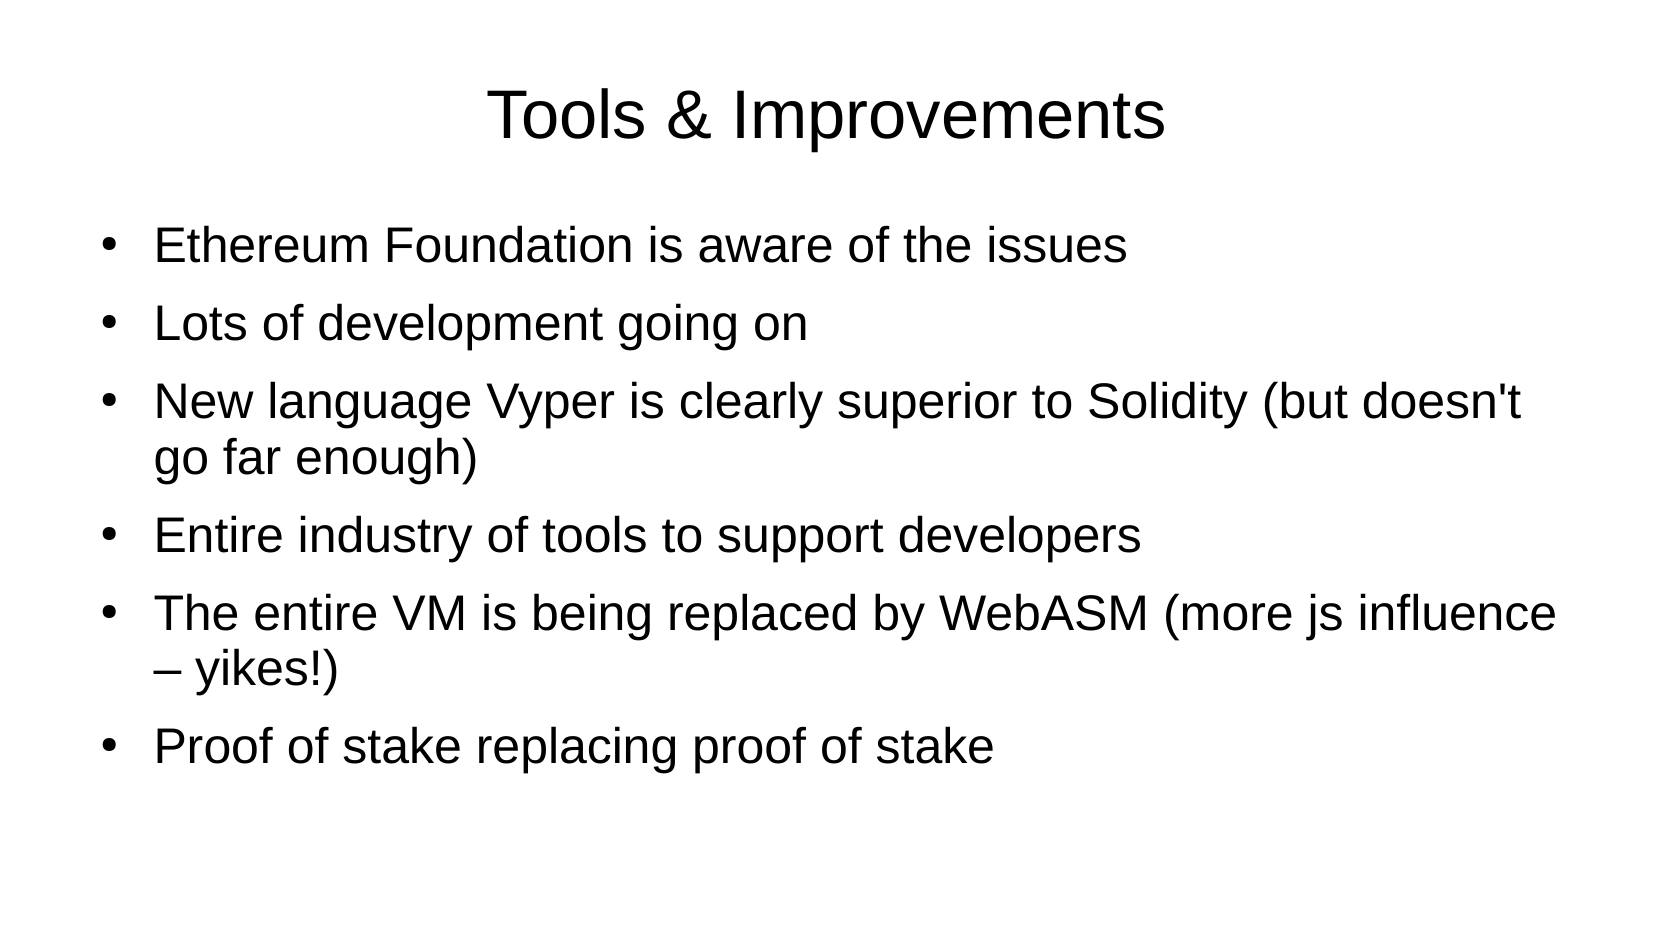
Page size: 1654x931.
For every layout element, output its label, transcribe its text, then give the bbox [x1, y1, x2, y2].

title Tools & Improvements [82, 37, 1571, 193]
list Ethereum Foundation is aware of the issues Lots of development going on New language Vyper is clearly superior to Solidity (but doesn't go far enough) Entire industry of tools to support developers The entire VM is being replaced by WebASM (more js influence – yikes!) Proof of stake replacing proof of stake [82, 217, 1571, 856]
